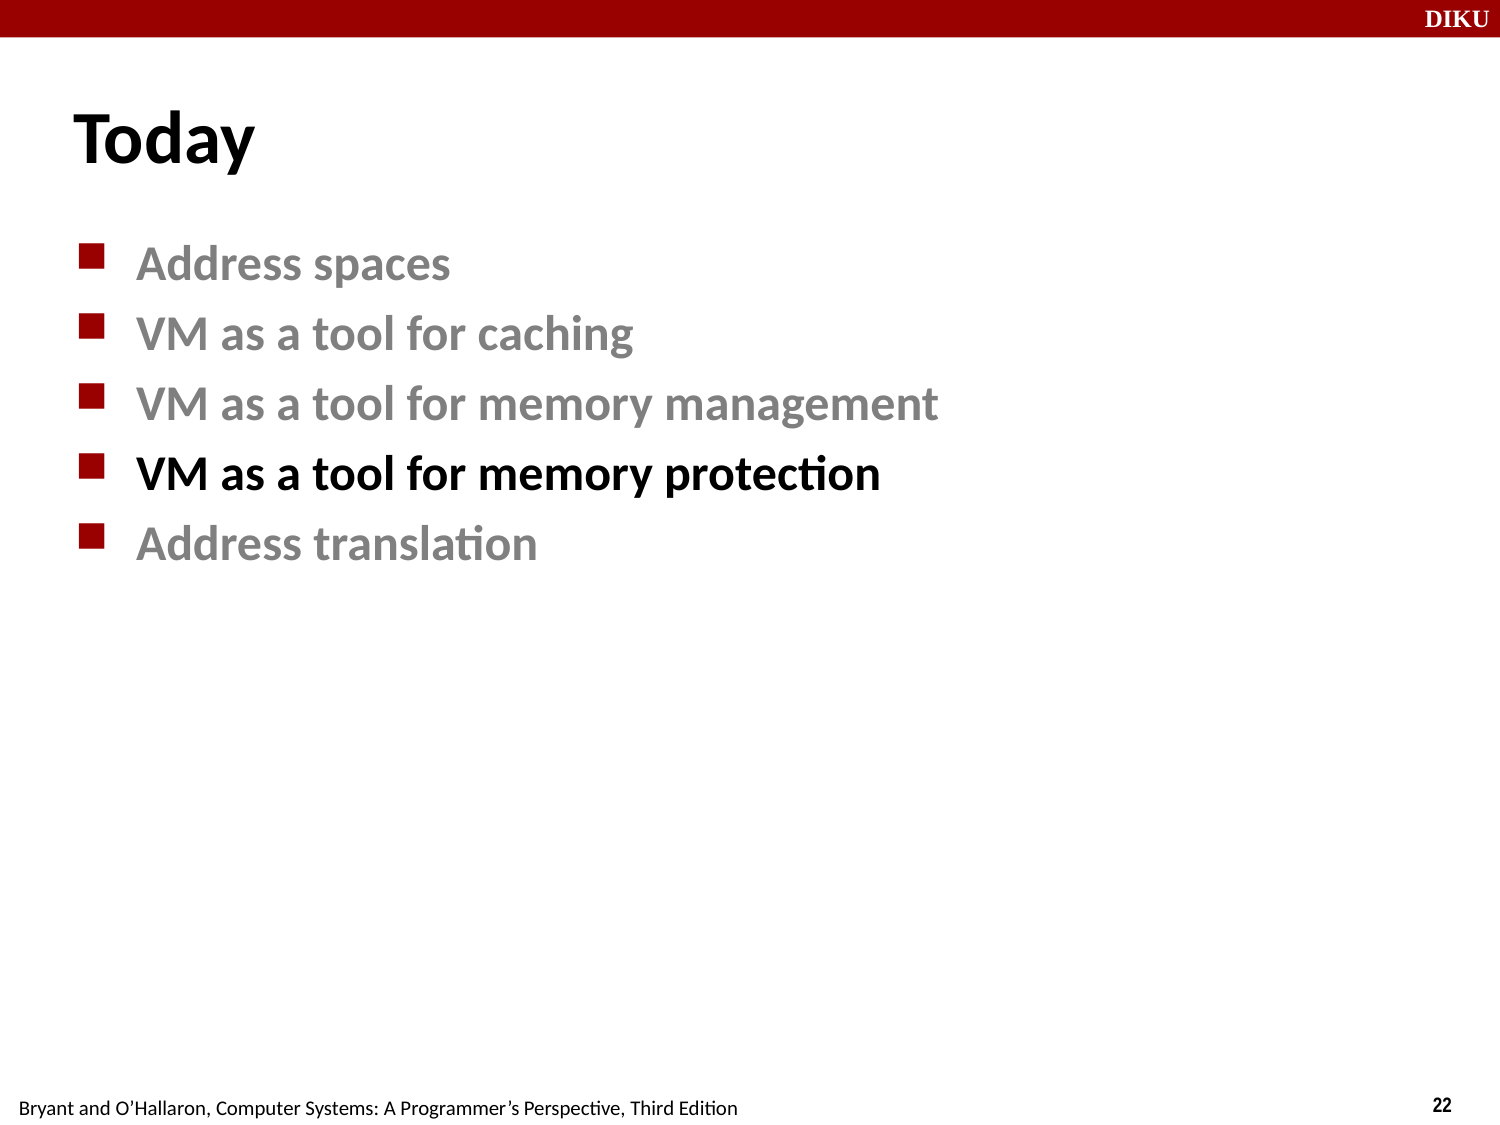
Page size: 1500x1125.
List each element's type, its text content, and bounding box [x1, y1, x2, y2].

text_box Address spaces VM as a tool for caching VM as a tool for memory management VM as a tool for memory protection Address translation [65, 223, 1361, 1039]
text_box Today [58, 71, 1304, 197]
